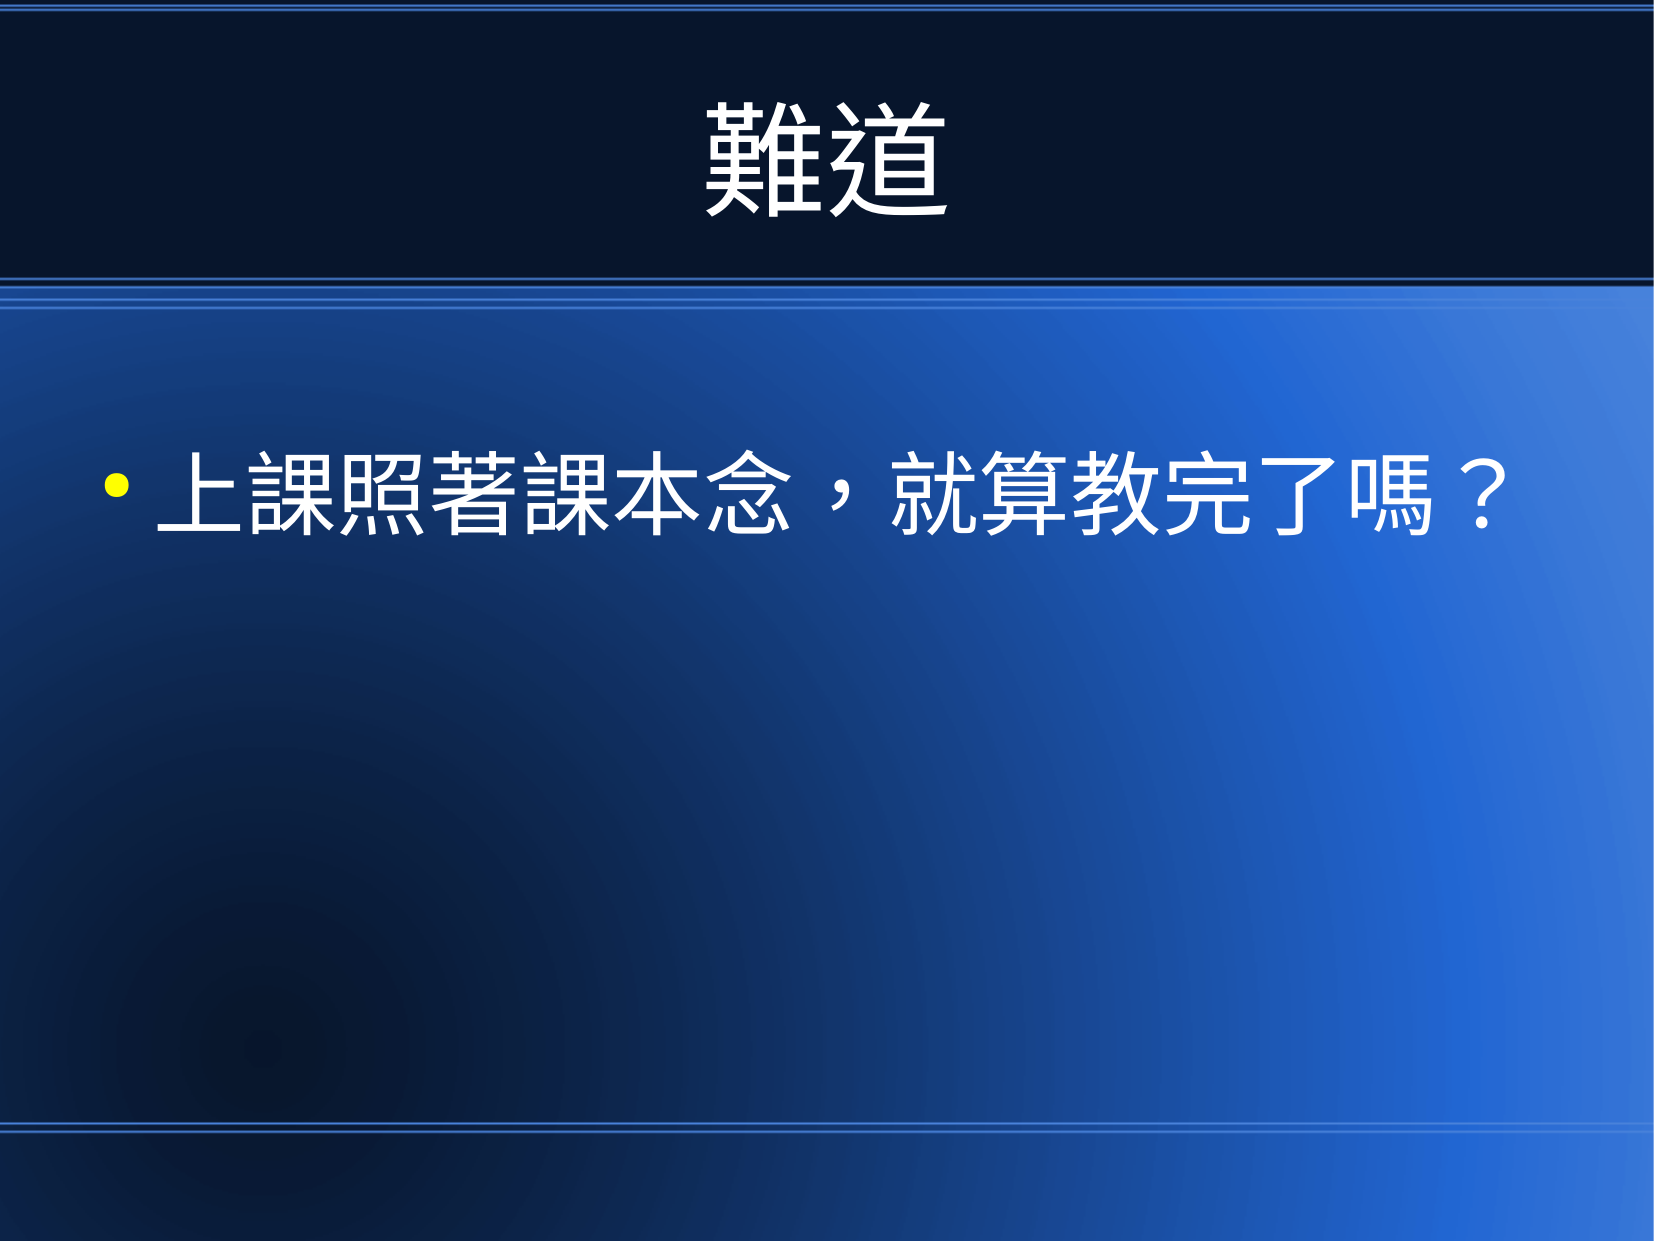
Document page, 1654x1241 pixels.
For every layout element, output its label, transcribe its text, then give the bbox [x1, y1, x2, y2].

title 難道 [82, 49, 1571, 257]
picture [0, 0, 1654, 1241]
list 上課照著課本念，就算教完了嗎？ [82, 355, 1571, 1241]
